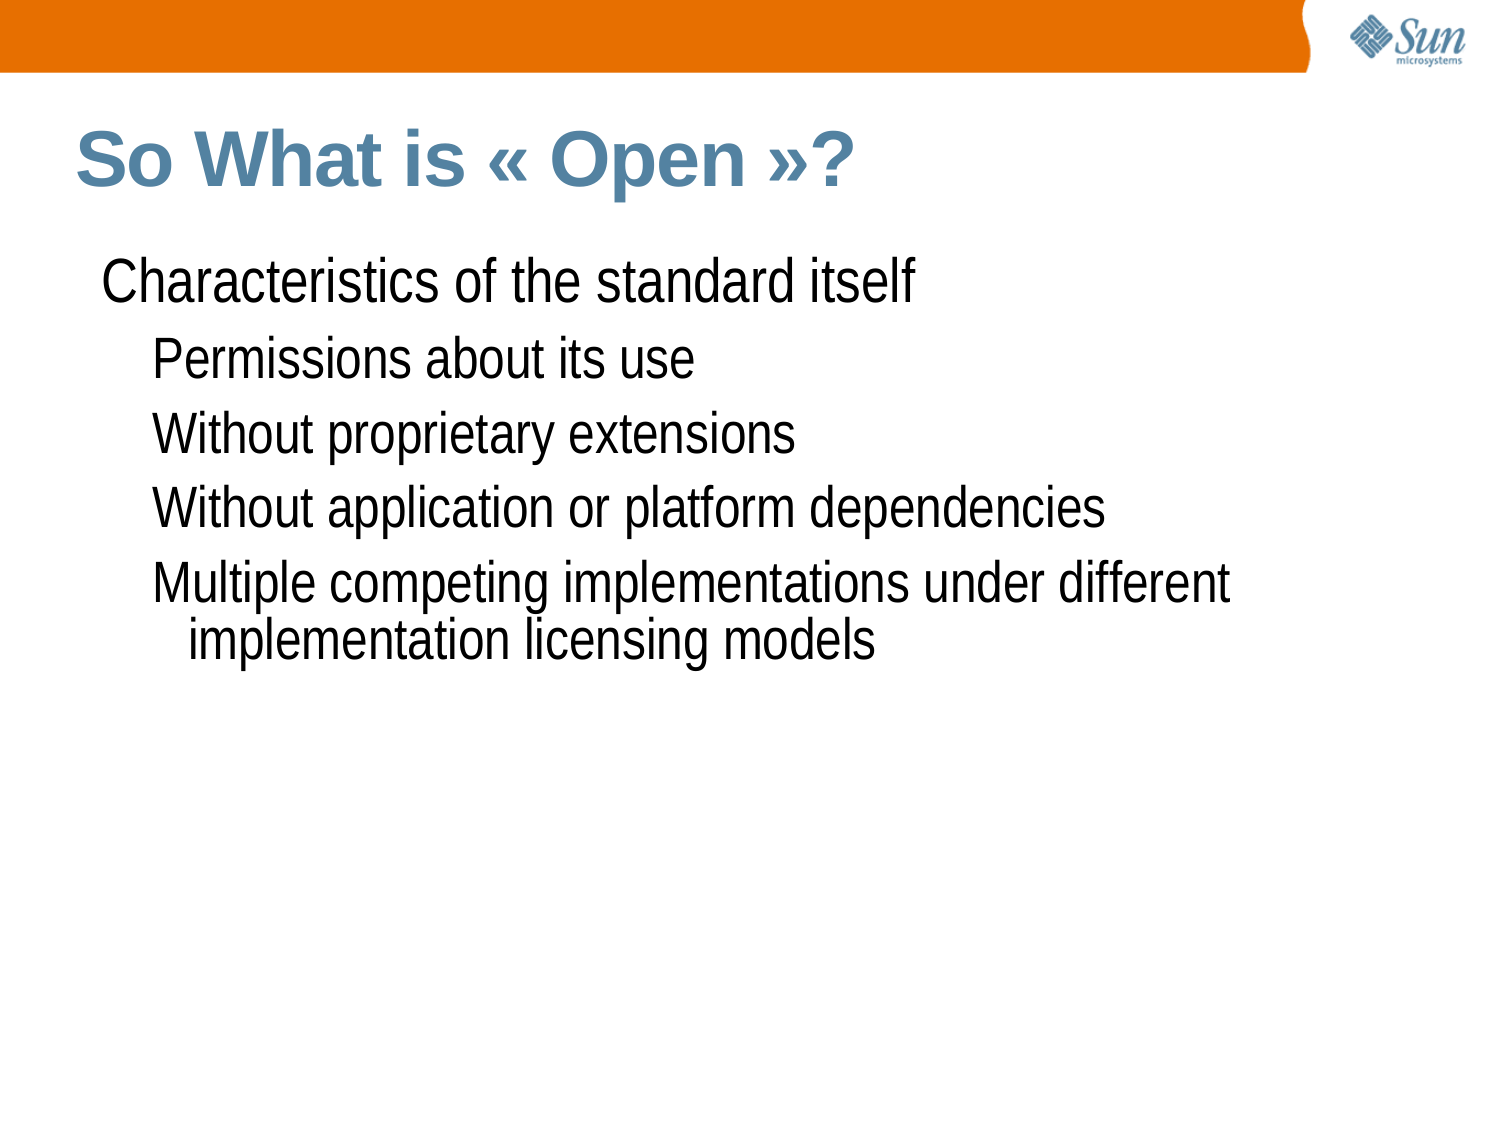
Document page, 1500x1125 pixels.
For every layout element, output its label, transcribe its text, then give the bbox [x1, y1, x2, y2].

title So What is « Open »? [75, 122, 1438, 292]
picture [0, 0, 1500, 75]
list Characteristics of the standard itself Permissions about its use Without proprietary extensions Without application or platform dependencies Multiple competing implementations under different implementation licensing models [81, 254, 1419, 1011]
